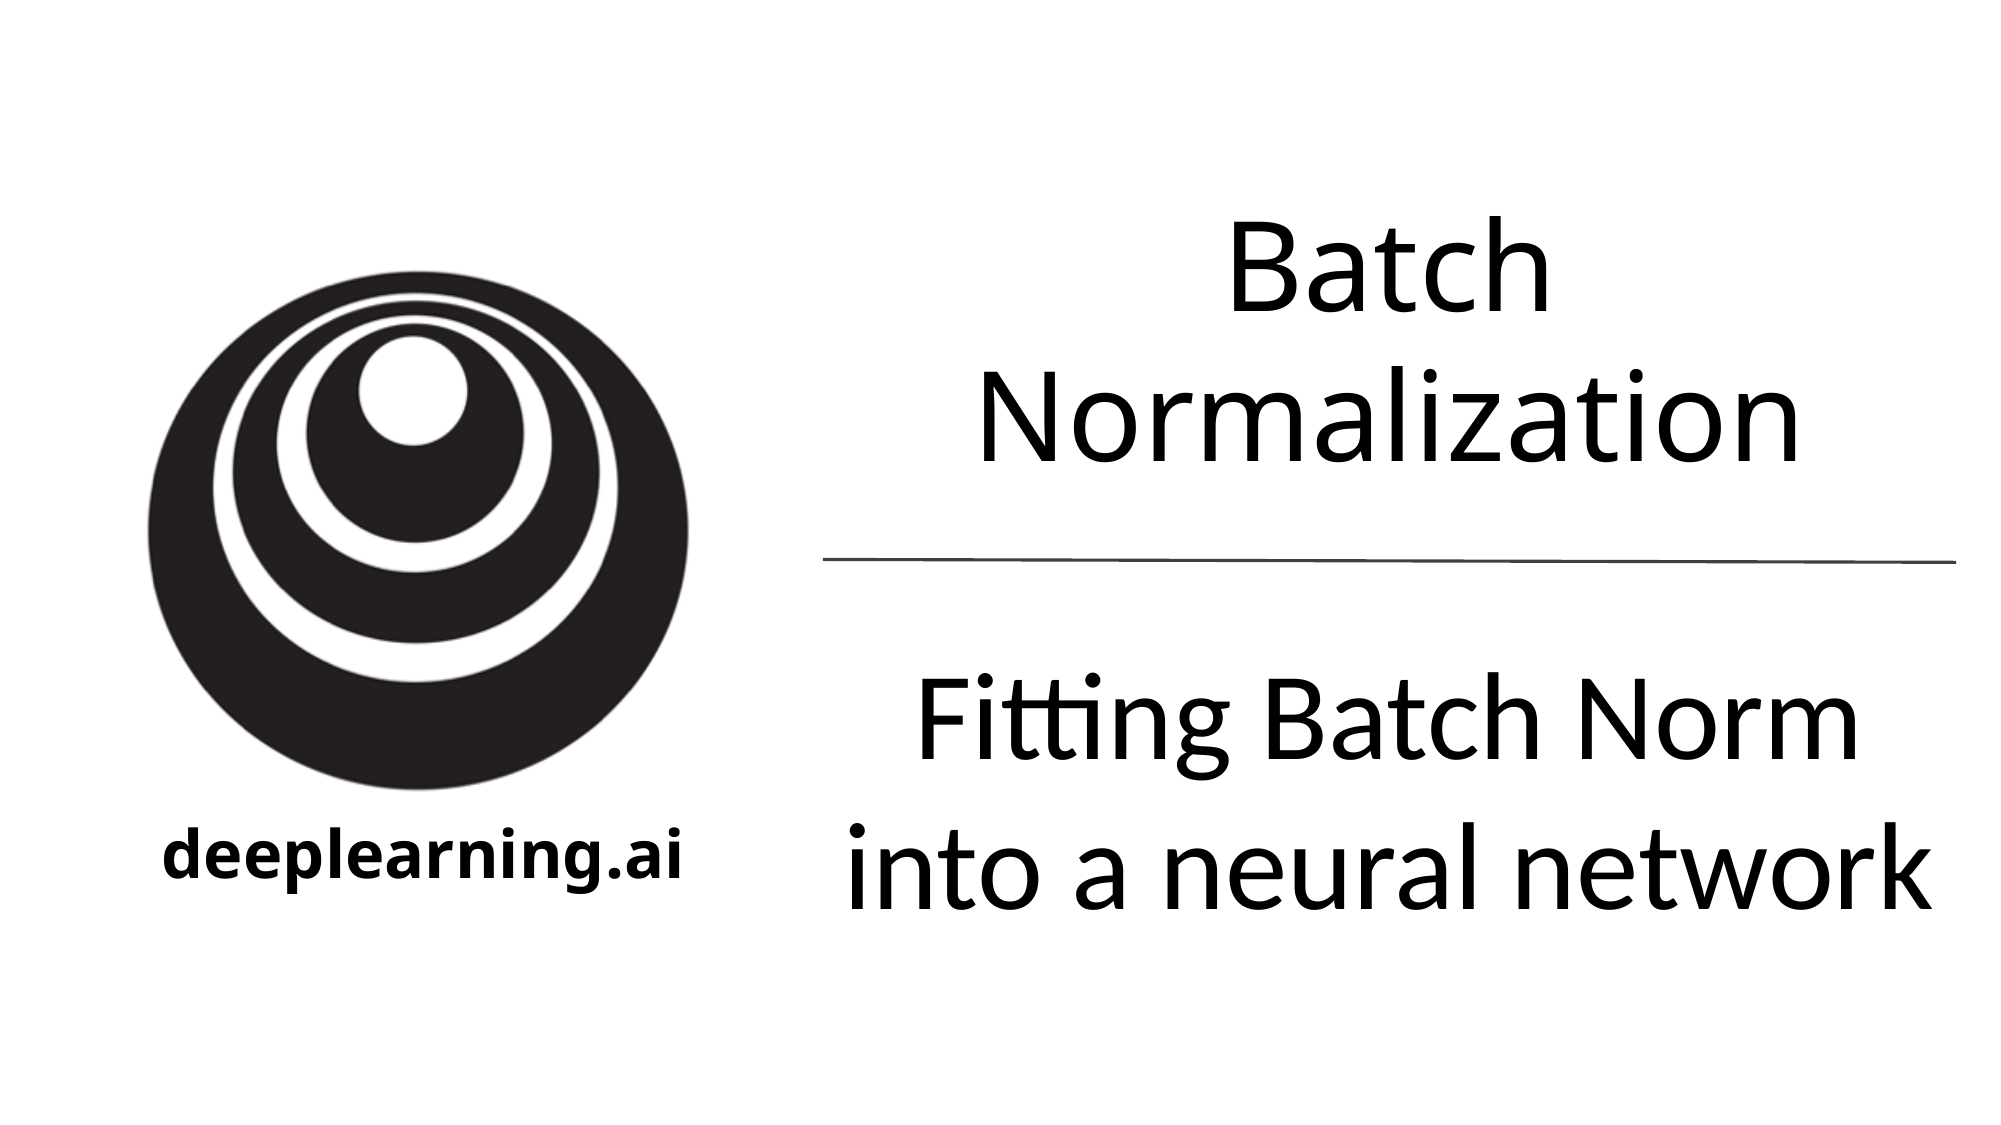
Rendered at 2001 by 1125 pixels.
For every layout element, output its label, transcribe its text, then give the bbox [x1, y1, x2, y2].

picture [108, 234, 739, 768]
title Batch Normalization [899, 194, 1880, 495]
text_box Fitting Batch Norm into a neural network [768, 627, 2000, 943]
text_box deeplearning.ai [56, 768, 790, 901]
